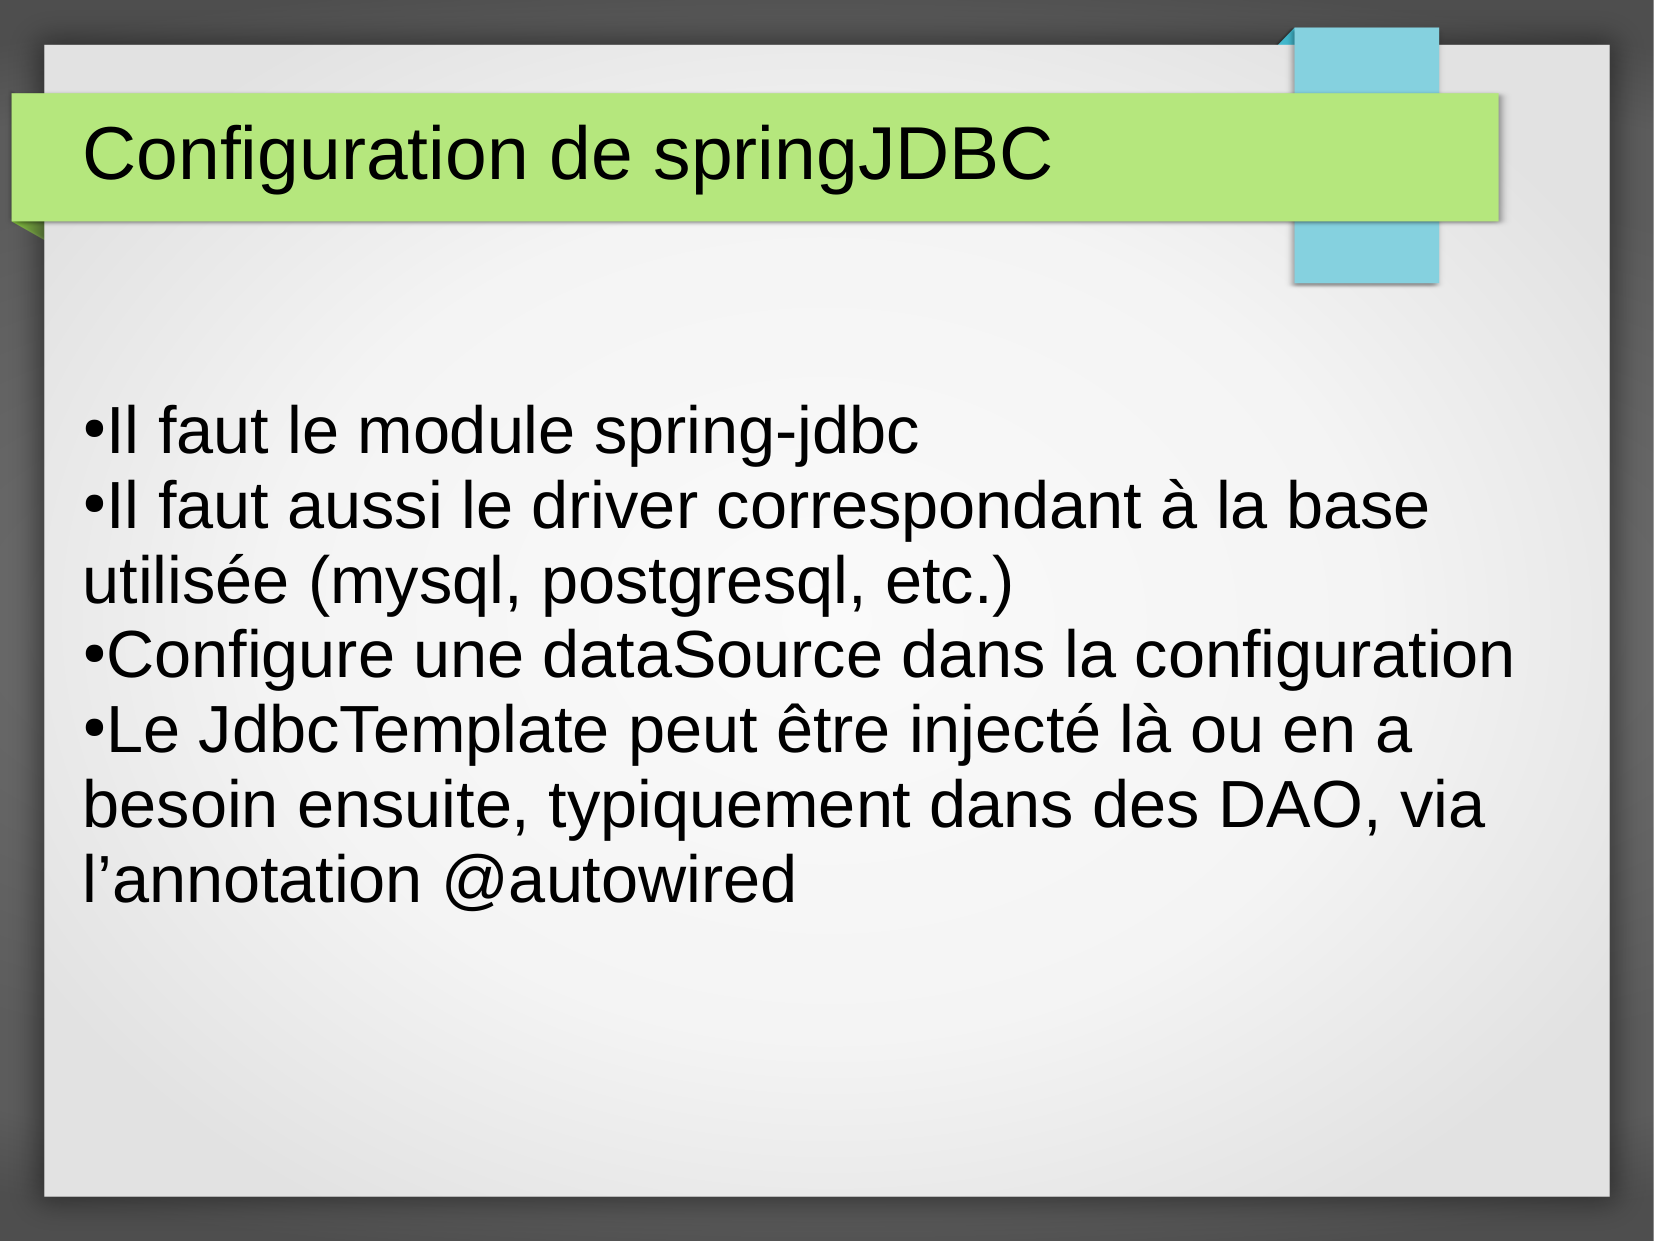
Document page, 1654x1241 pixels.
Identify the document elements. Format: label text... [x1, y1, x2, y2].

title Configuration de springJDBC [82, 94, 1264, 213]
picture [0, 0, 1654, 1241]
subtitle Il faut le module spring-jdbc Il faut aussi le driver correspondant à la base utilisée (mysql, postgresql, etc.) Configure une dataSource dans la configuration Le JdbcTemplate peut être injecté là ou en a besoin ensuite, typiquement dans des DAO, via l’annotation @autowired [82, 295, 1571, 1015]
